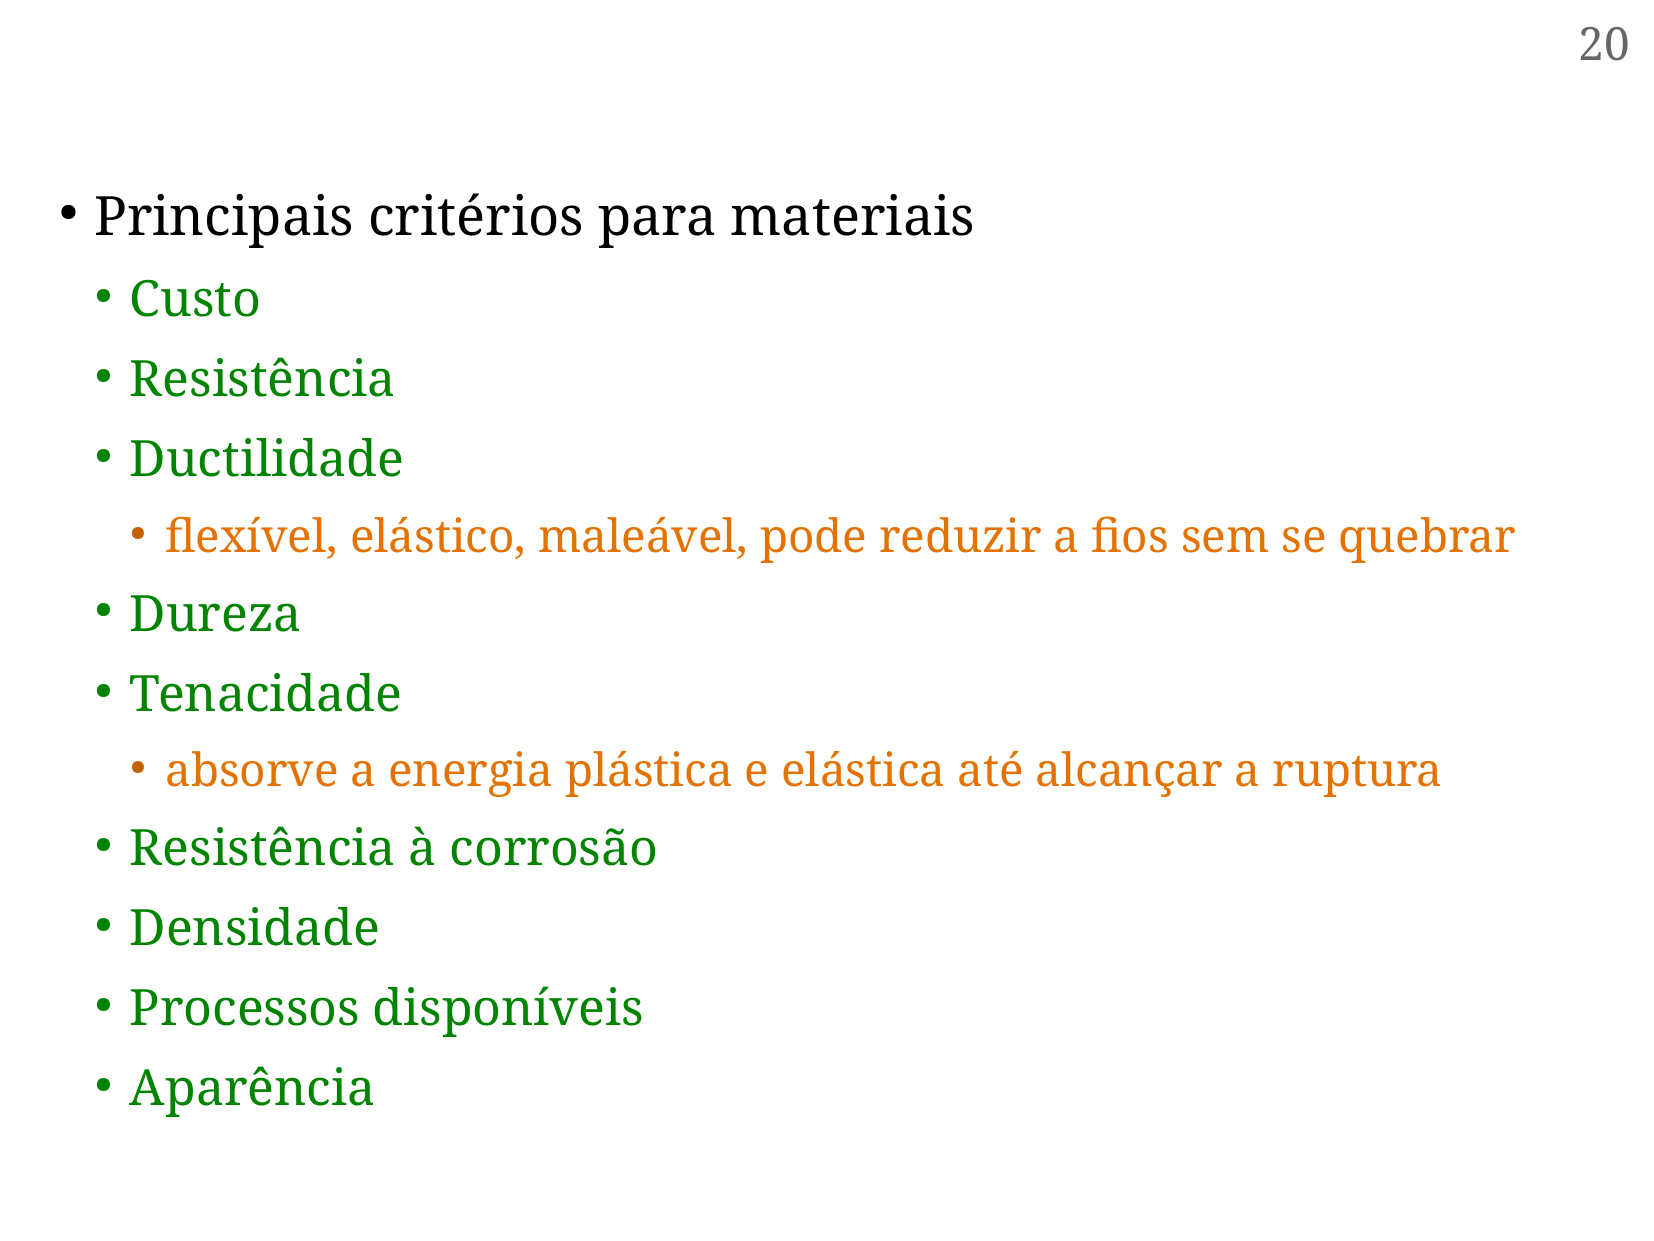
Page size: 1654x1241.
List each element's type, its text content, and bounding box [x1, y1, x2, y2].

list Principais critérios para materiais Custo Resistência Ductilidade flexível, elástico, maleável, pode reduzir a fios sem se quebrar Dureza Tenacidade absorve a energia plástica e elástica até alcançar a ruptura Resistência à corrosão Densidade Processos disponíveis Aparência [59, 177, 1625, 1241]
